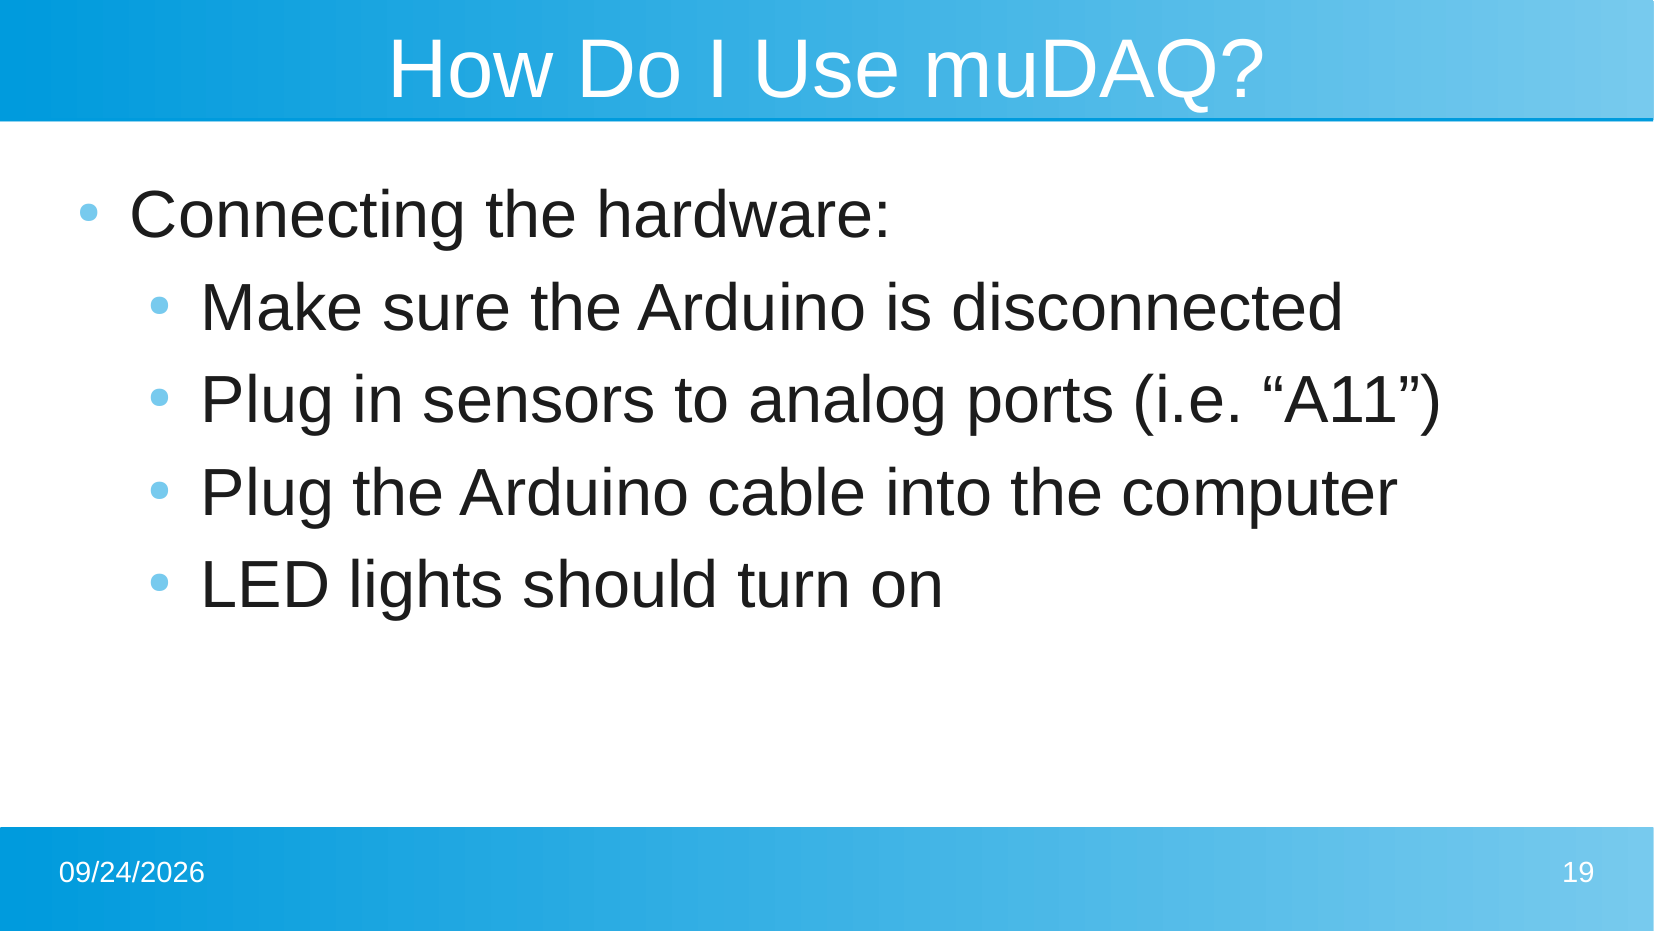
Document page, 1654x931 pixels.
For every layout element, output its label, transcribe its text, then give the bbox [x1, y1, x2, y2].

list Connecting the hardware: Make sure the Arduino is disconnected Plug in sensors to analog ports (i.e. “A11”) Plug the Arduino cable into the computer LED lights should turn on [59, 177, 1595, 768]
title How Do I Use muDAQ? [59, 22, 1595, 116]
